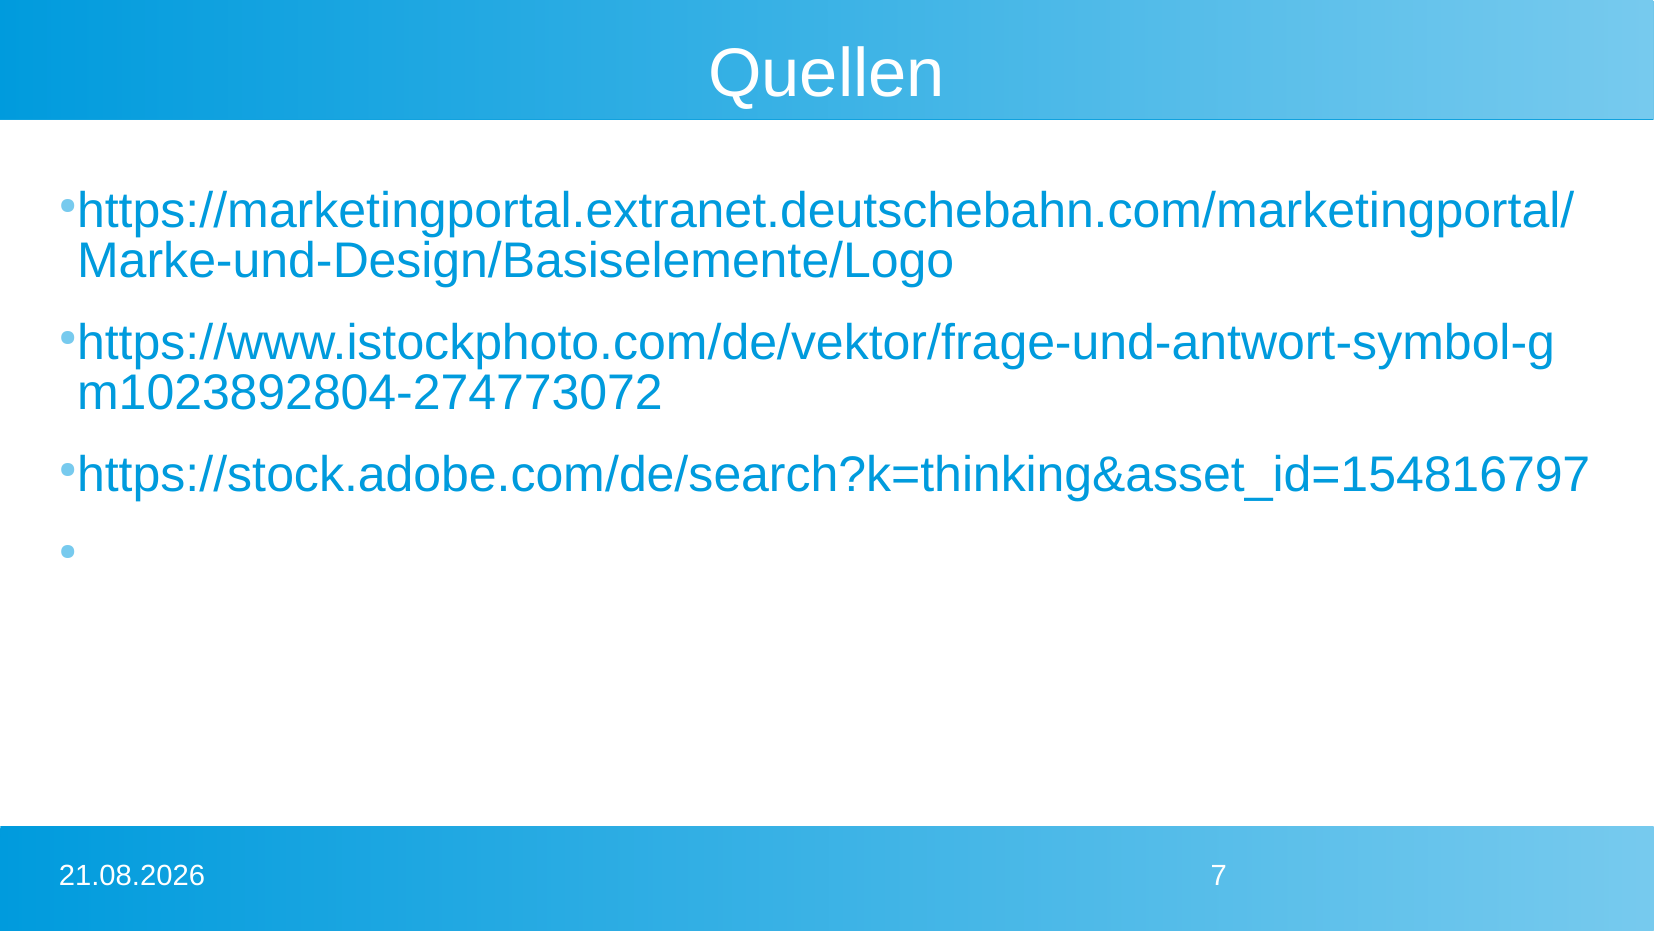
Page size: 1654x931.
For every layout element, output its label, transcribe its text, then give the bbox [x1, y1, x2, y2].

text_box [59, 856, 443, 916]
text_box [1210, 856, 1595, 916]
title Quellen [59, 29, 1595, 108]
list https://marketingportal.extranet.deutschebahn.com/marketingportal/Marke-und-Design/Basiselemente/Logo https://www.istockphoto.com/de/vektor/frage-und-antwort-symbol-gm1023892804-274773072 https://stock.adobe.com/de/search?k=thinking&asset_id=154816797 [59, 177, 1595, 768]
